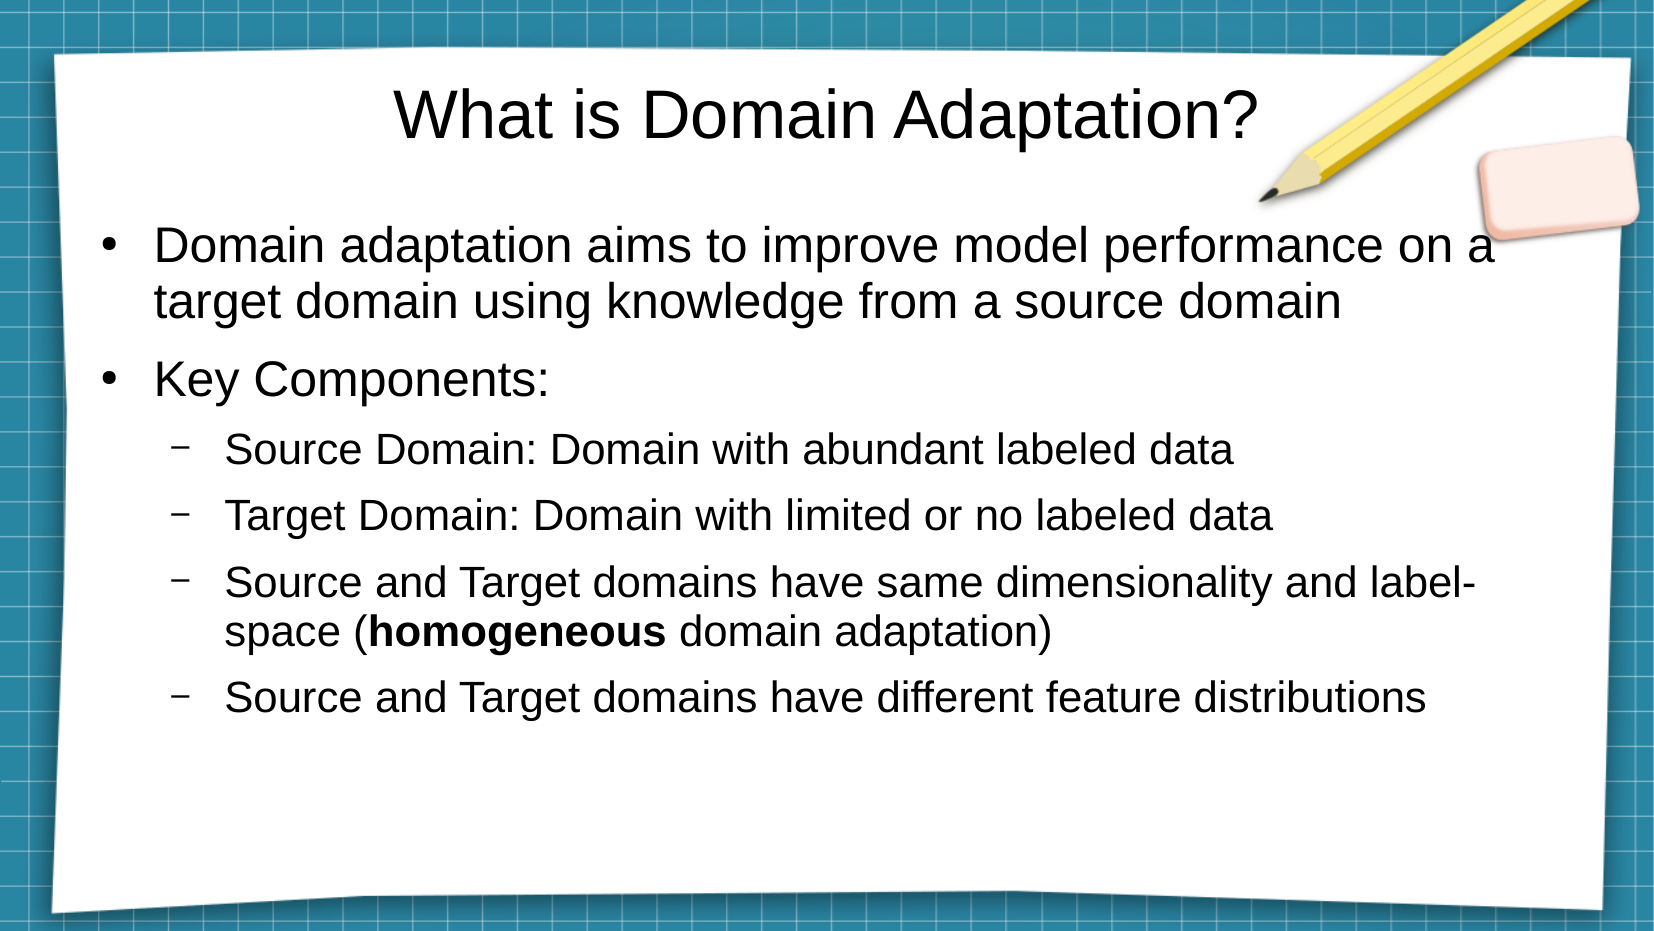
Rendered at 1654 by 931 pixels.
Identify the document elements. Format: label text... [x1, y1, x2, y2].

title What is Domain Adaptation? [82, 37, 1571, 193]
picture [0, 0, 1654, 931]
list Domain adaptation aims to improve model performance on a target domain using knowledge from a source domain Key Components: Source Domain: Domain with abundant labeled data Target Domain: Domain with limited or no labeled data Source and Target domains have same dimensionality and label-space (homogeneous domain adaptation) Source and Target domains have different feature distributions [82, 217, 1571, 758]
